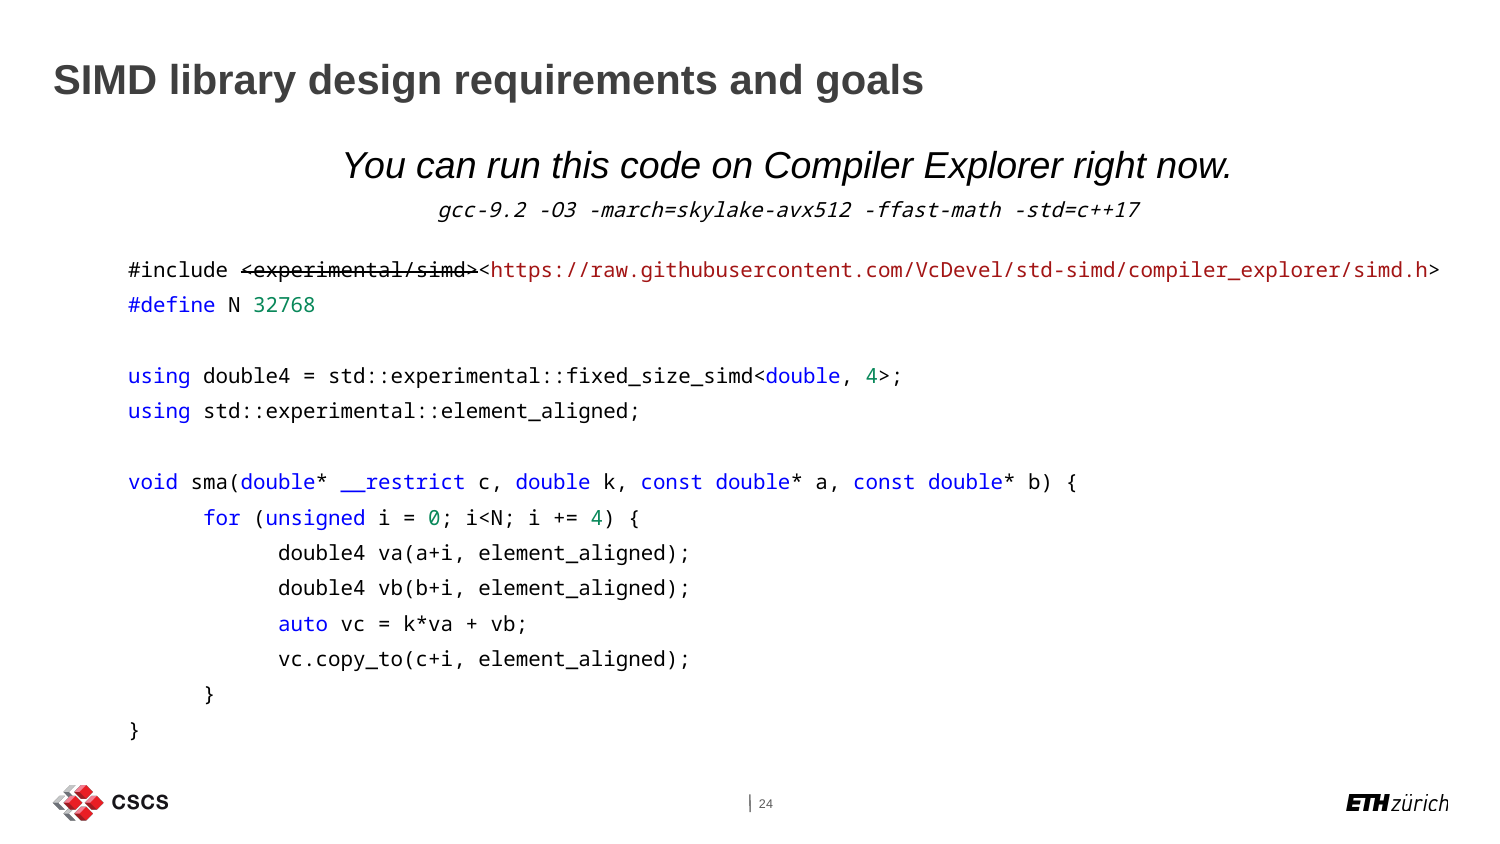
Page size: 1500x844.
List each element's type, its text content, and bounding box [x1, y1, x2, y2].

slide_number <number> [750, 794, 798, 813]
list You can run this code on Compiler Explorer right now. gcc-9.2 -O3 -march=skylake-avx512 -ffast-math -std=c++17 #include <experimental/simd><https://raw.githubusercontent.com/VcDevel/std-simd/compiler_explorer/simd.h> #define N 32768 using double4 = std::experimental::fixed_size_simd<double, 4>; using std::experimental::element_aligned; void sma(double* __restrict c, double k, const double* a, const double* b) { for (unsigned i = 0; i<N; i += 4) { double4 va(a+i, element_aligned); double4 vb(b+i, element_aligned); auto vc = k*va + vb; vc.copy_to(c+i, element_aligned); } } [53, 133, 1447, 767]
title SIMD library design requirements and goals [53, 5, 1447, 112]
picture [1346, 794, 1448, 811]
picture [43, 775, 177, 830]
